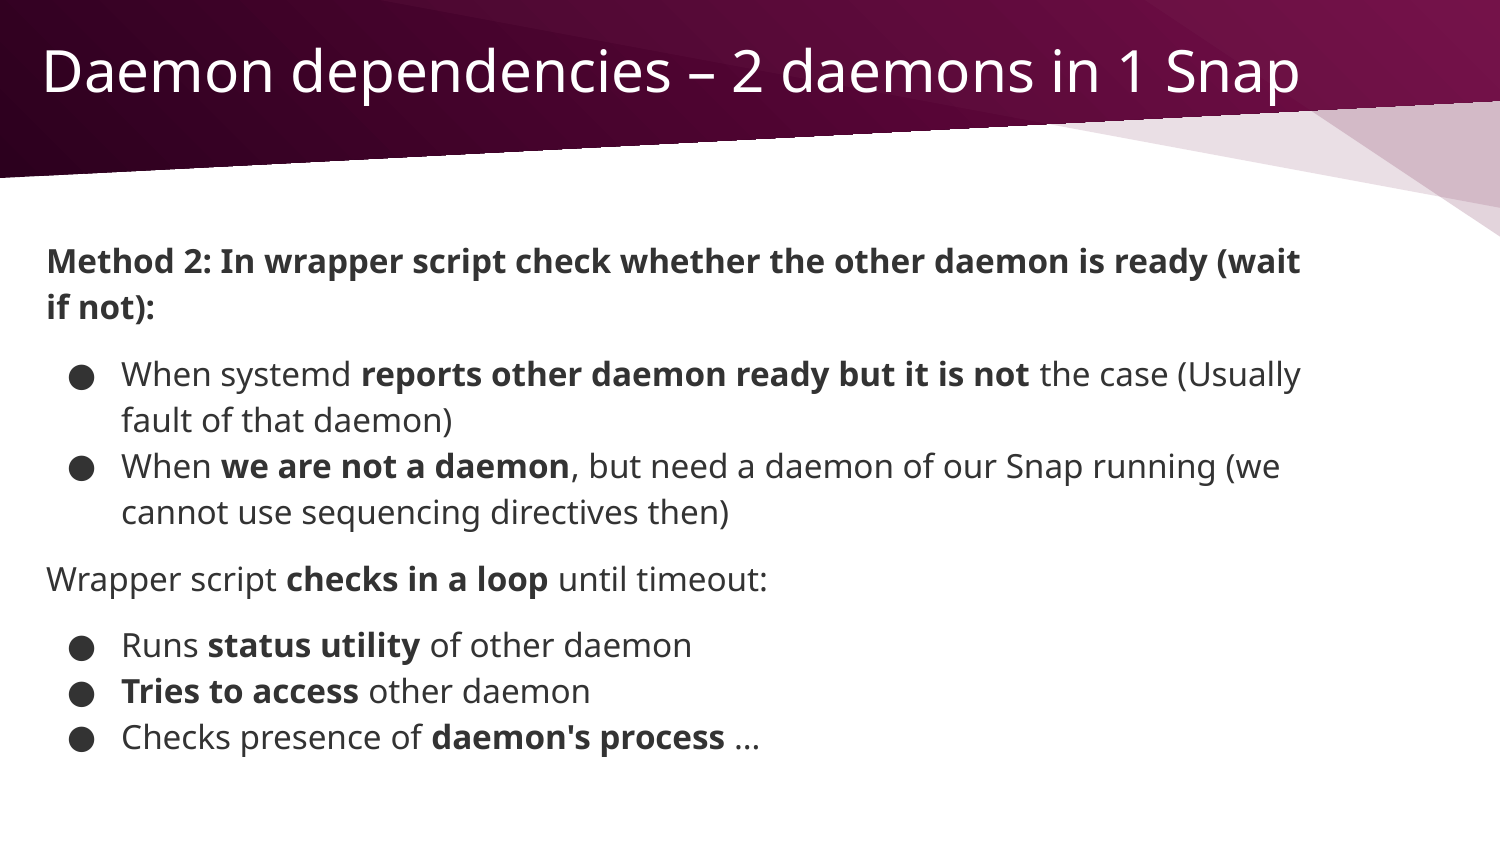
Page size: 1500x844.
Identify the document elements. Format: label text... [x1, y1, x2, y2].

title Daemon dependencies – 2 daemons in 1 Snap [41, 5, 1336, 134]
list Method 2: In wrapper script check whether the other daemon is ready (wait if not): When systemd reports other daemon ready but it is not the case (Usually fault of that daemon) When we are not a daemon, but need a daemon of our Snap running (we cannot use sequencing directives then) Wrapper script checks in a loop until timeout: Runs status utility of other daemon Tries to access other daemon Checks presence of daemon's process … [35, 229, 1324, 789]
